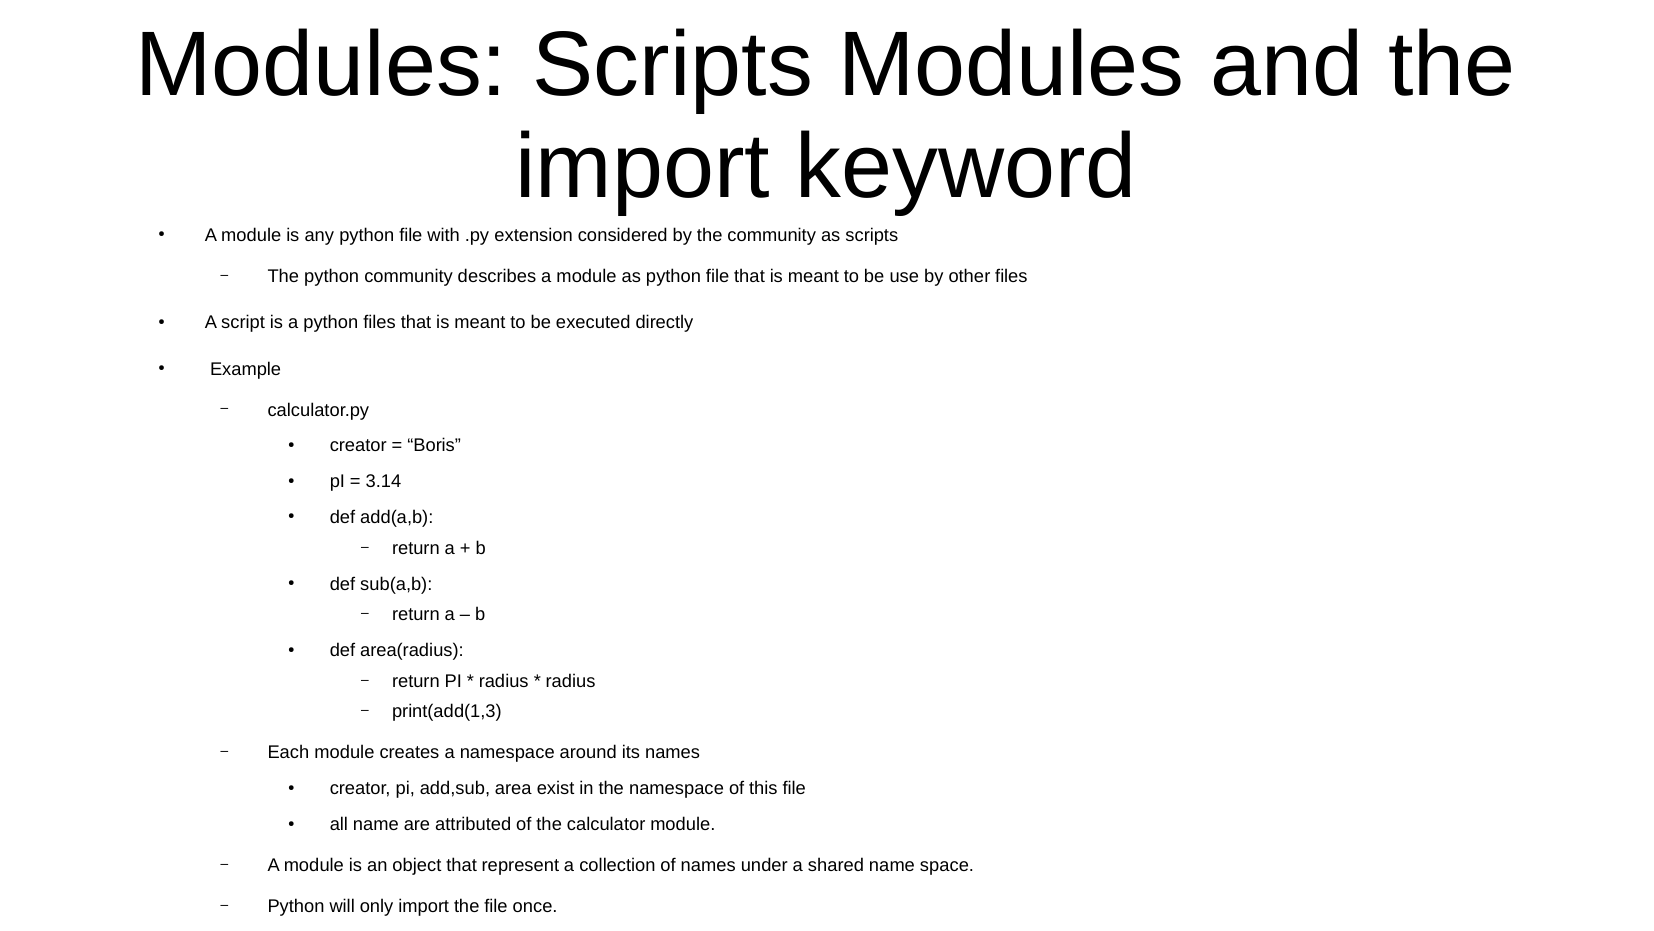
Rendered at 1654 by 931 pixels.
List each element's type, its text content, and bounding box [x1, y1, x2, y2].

title Modules: Scripts Modules and the import keyword [82, 12, 1571, 218]
list A module is any python file with .py extension considered by the community as scripts The python community describes a module as python file that is meant to be use by other files A script is a python files that is meant to be executed directly Example calculator.py creator = “Boris” pI = 3.14 def add(a,b): return a + b def sub(a,b): return a – b def area(radius): return PI * radius * radius print(add(1,3) Each module creates a namespace around its names creator, pi, add,sub, area exist in the namespace of this file all name are attributed of the calculator module. A module is an object that represent a collection of names under a shared name space. Python will only import the file once. [142, 225, 1636, 923]
